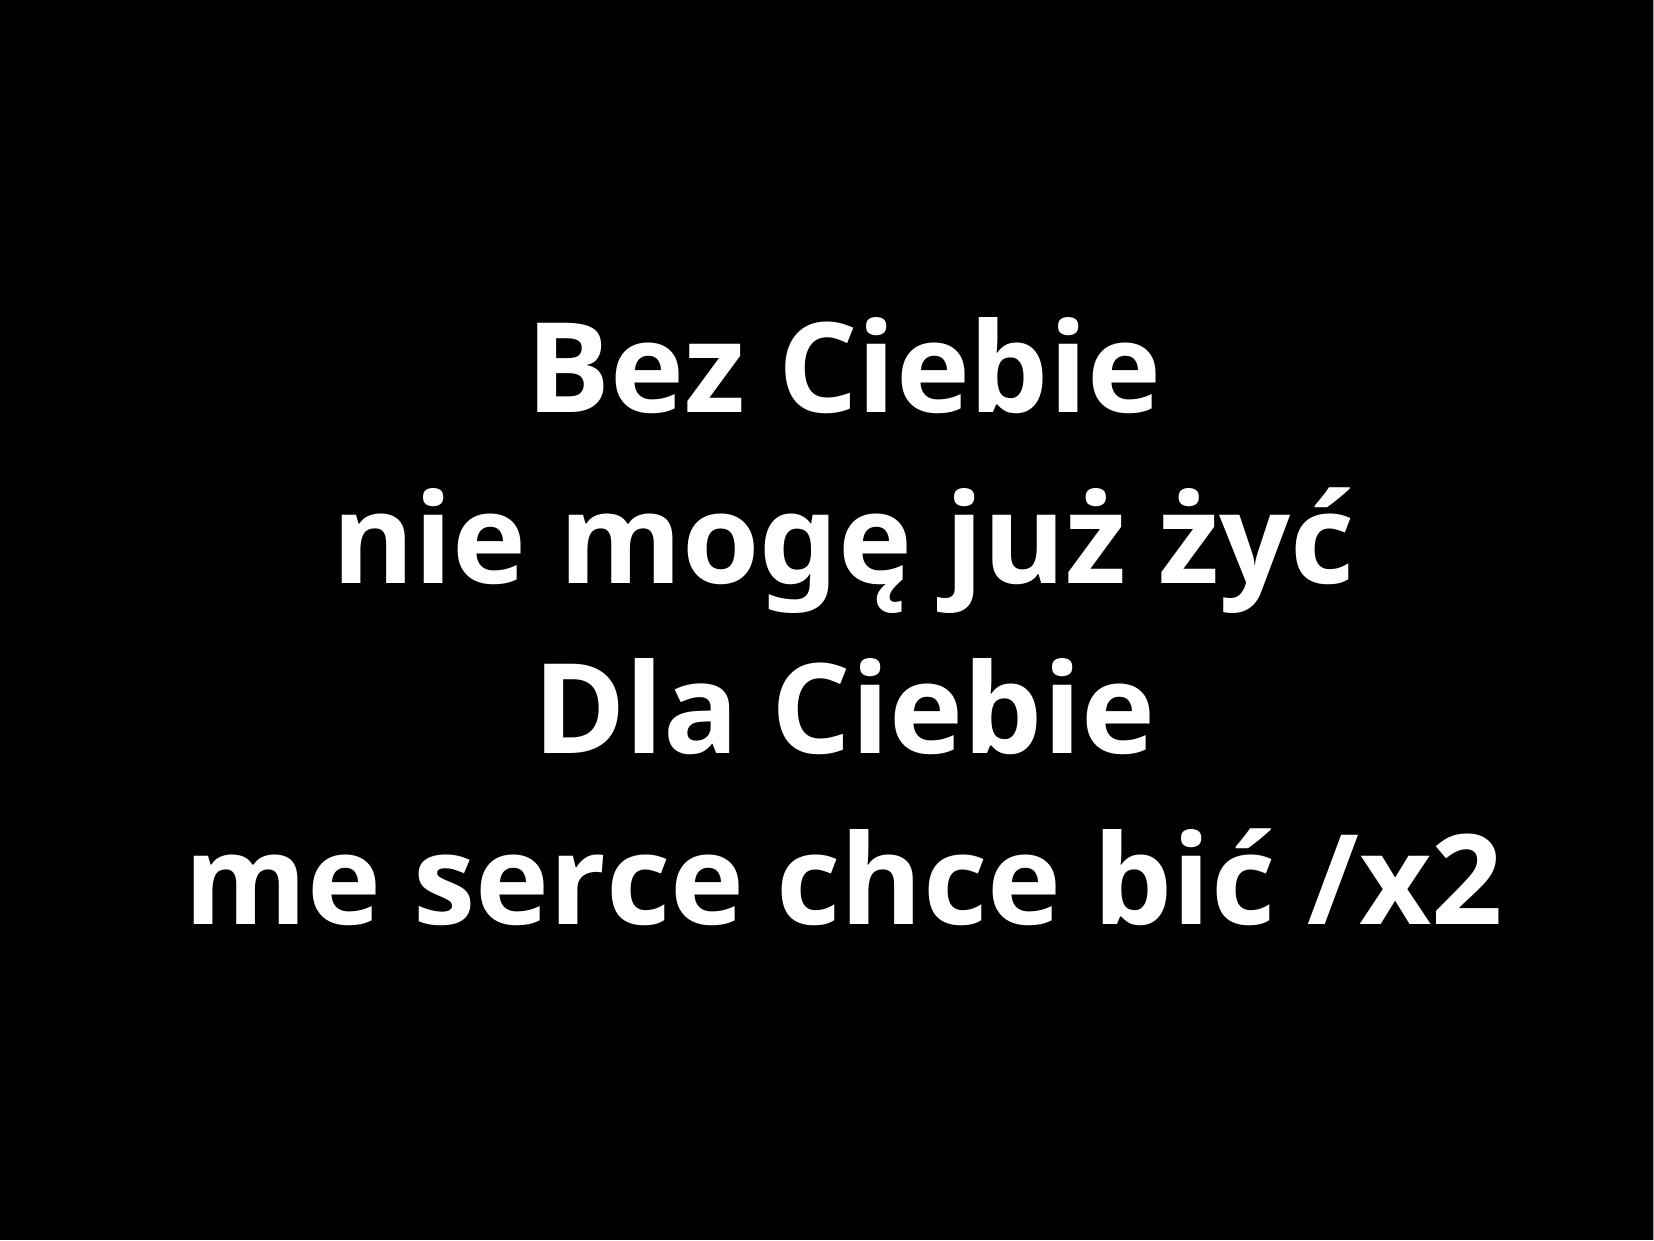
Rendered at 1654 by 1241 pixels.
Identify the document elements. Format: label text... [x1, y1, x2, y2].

subtitle Bez Ciebie nie mogę już żyć Dla Ciebie me serce chce bić /x2 [0, 0, 1654, 1241]
